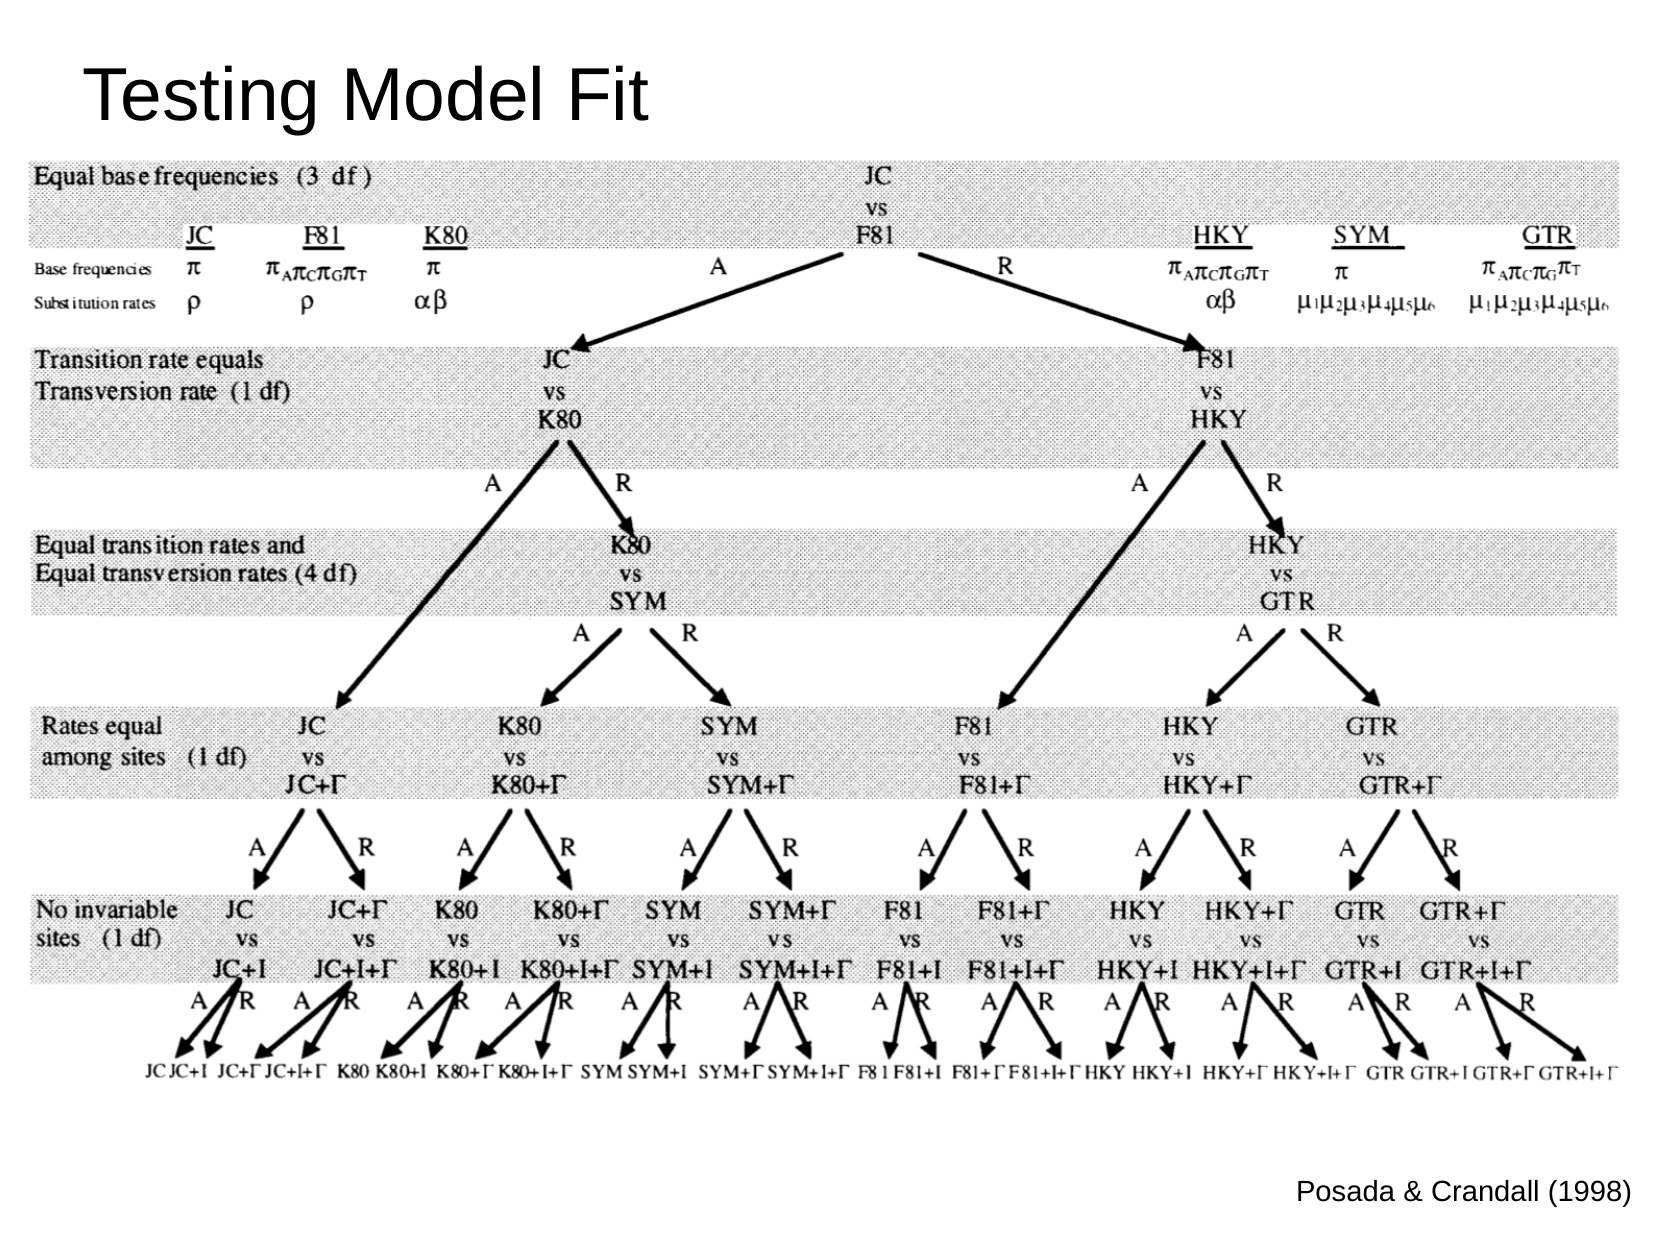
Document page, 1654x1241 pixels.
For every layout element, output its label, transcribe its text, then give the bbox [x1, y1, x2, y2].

text_box Posada & Crandall (1998) [1281, 1167, 1647, 1216]
text_box Testing Model Fit [68, 45, 970, 144]
picture [21, 148, 1631, 1091]
